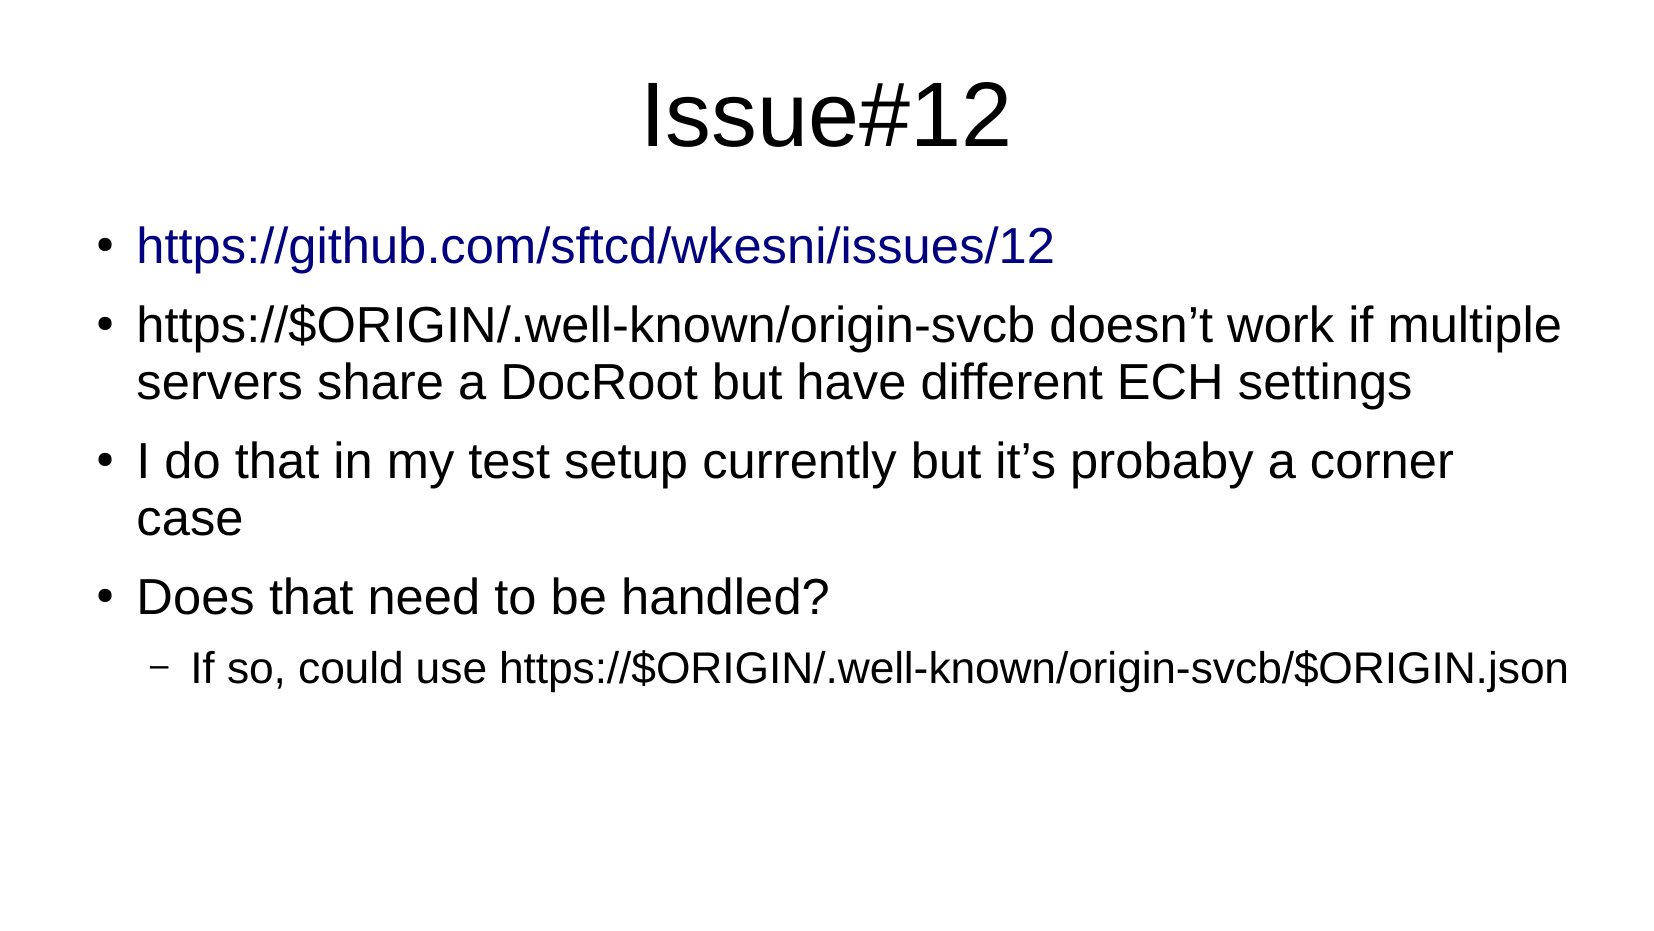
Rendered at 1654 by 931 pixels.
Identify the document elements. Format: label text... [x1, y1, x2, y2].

title Issue#12 [82, 37, 1571, 193]
list https://github.com/sftcd/wkesni/issues/12 https://$ORIGIN/.well-known/origin-svcb doesn’t work if multiple servers share a DocRoot but have different ECH settings I do that in my test setup currently but it’s probaby a corner case Does that need to be handled? If so, could use https://$ORIGIN/.well-known/origin-svcb/$ORIGIN.json [82, 217, 1571, 758]
